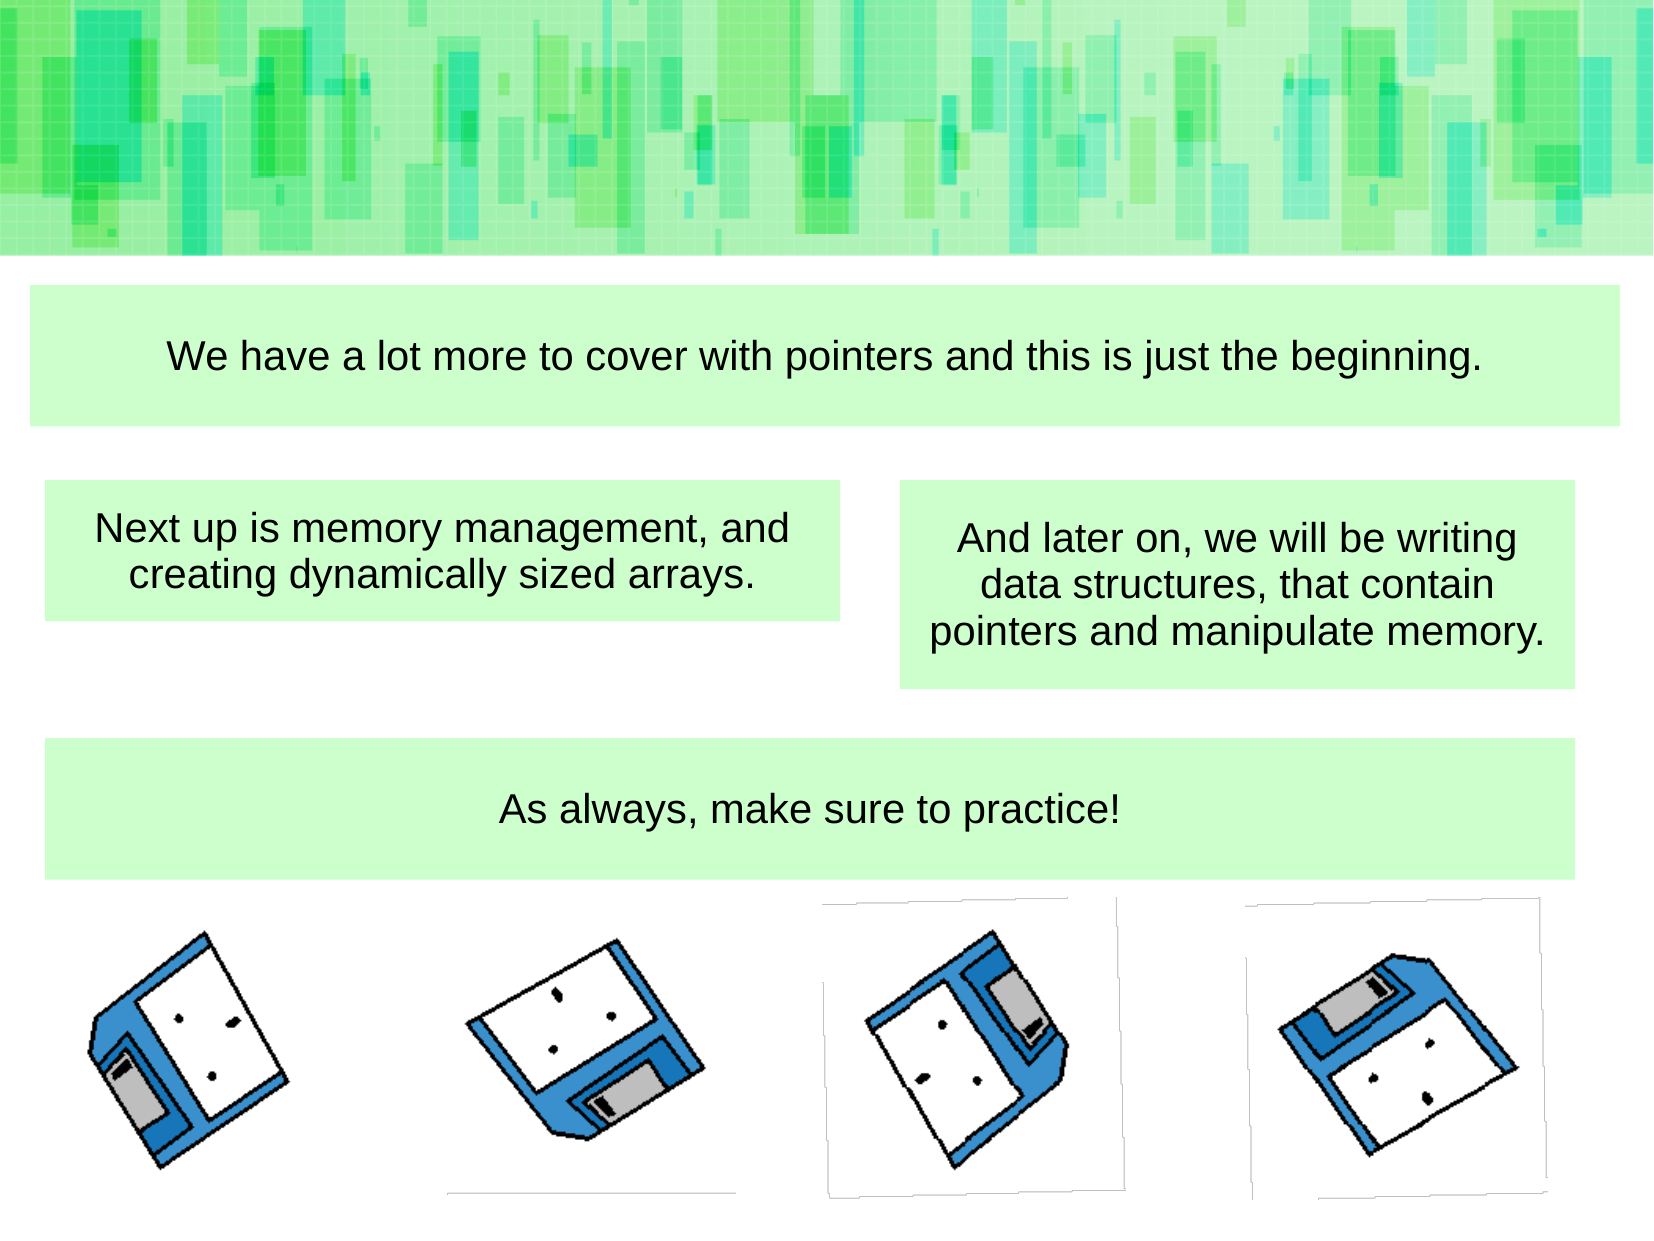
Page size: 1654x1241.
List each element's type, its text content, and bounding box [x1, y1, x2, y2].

text_box And later on, we will be writing data structures, that contain pointers and manipulate memory. [900, 480, 1576, 690]
text_box We have a lot more to cover with pointers and this is just the beginning. [30, 285, 1621, 427]
picture [0, 0, 1654, 1241]
text_box As always, make sure to practice! [45, 738, 1576, 880]
text_box Next up is memory management, and creating dynamically sized arrays. [45, 480, 841, 622]
